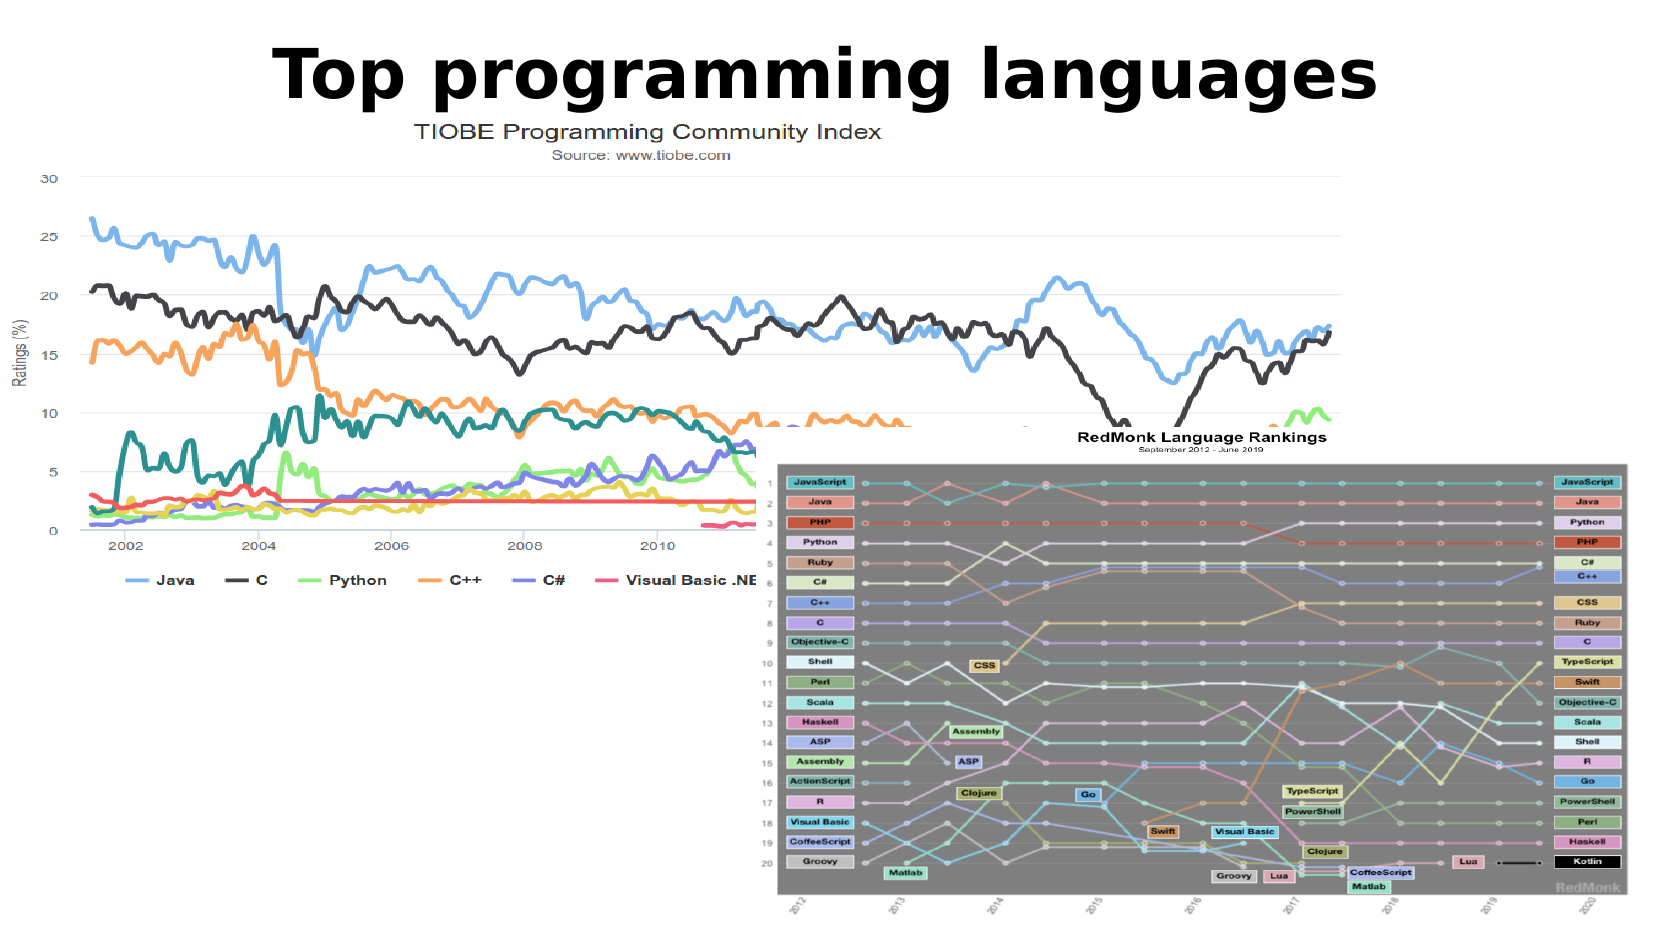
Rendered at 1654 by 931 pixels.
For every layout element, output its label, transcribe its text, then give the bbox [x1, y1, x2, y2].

picture [9, 119, 1632, 920]
title Top programming languages [82, 34, 1571, 115]
